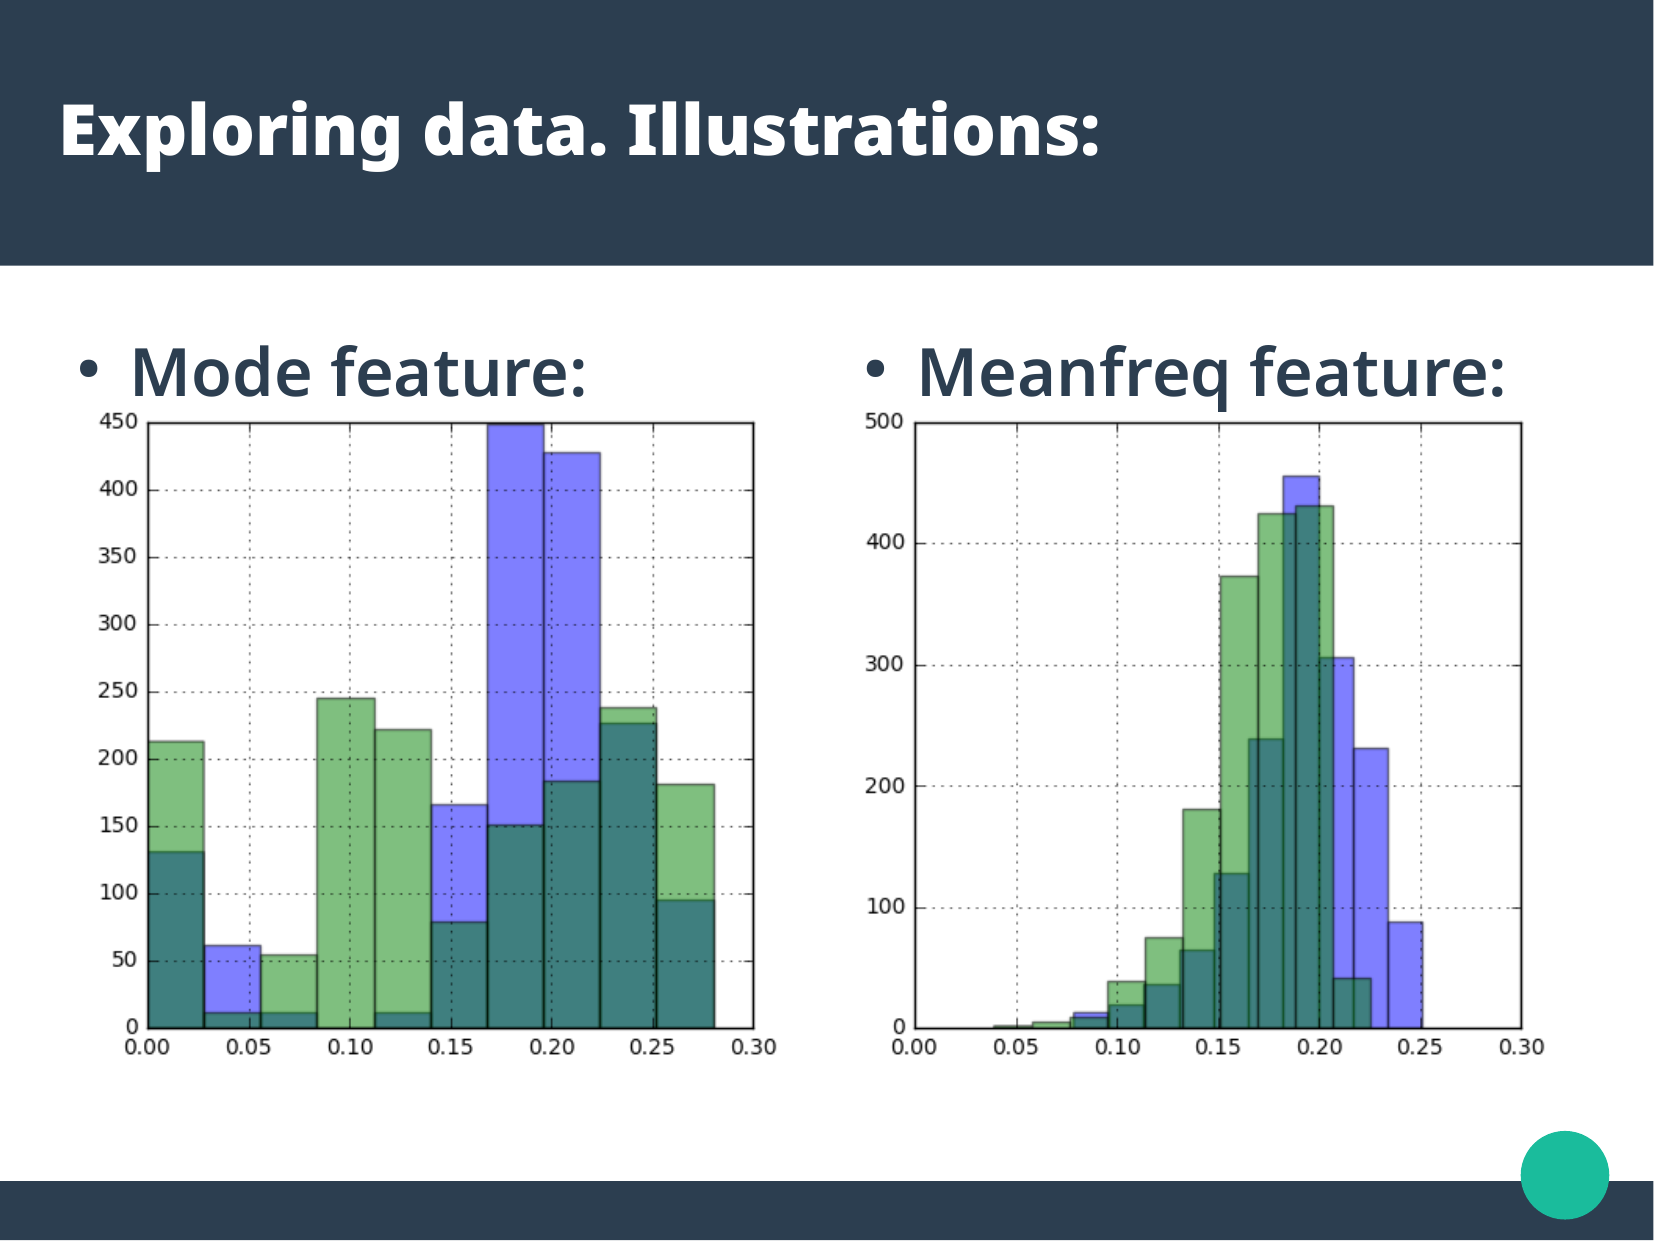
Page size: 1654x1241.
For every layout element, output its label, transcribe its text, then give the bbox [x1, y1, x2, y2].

picture [849, 396, 1560, 1075]
list Meanfreq feature: [845, 324, 1654, 1152]
list Mode feature: [59, 324, 809, 1152]
picture [82, 396, 792, 1075]
title Exploring data. Illustrations: [59, 49, 1595, 207]
